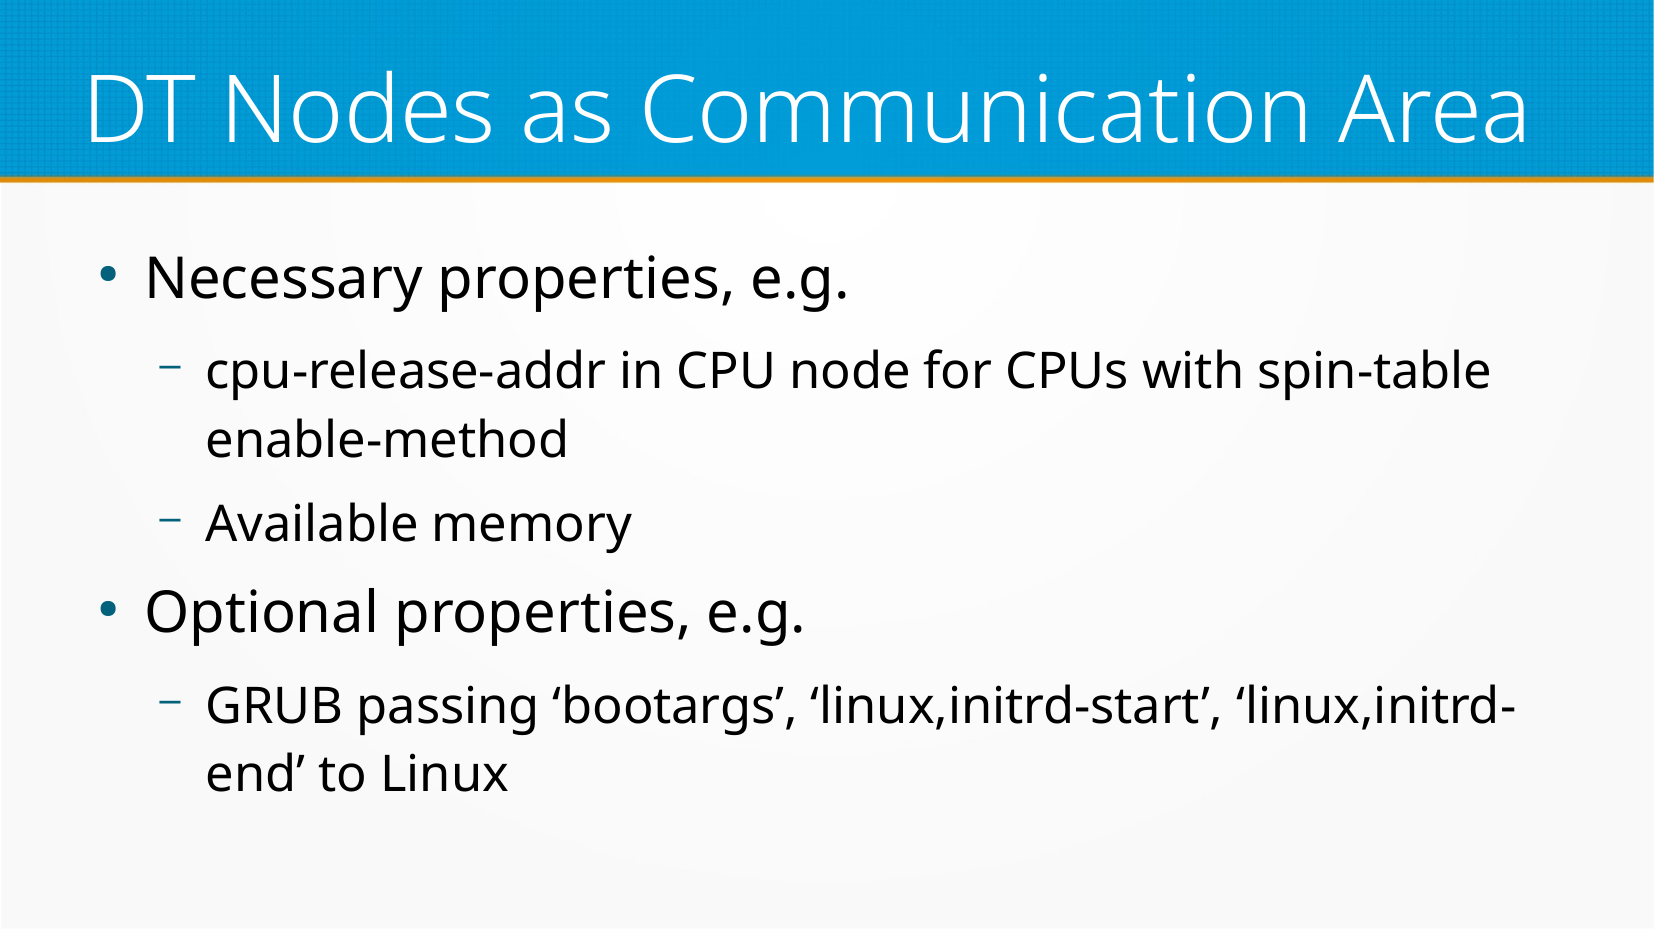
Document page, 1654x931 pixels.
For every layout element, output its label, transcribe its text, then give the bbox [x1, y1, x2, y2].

list Necessary properties, e.g. cpu-release-addr in CPU node for CPUs with spin-table enable-method Available memory Optional properties, e.g. GRUB passing ‘bootargs’, ‘linux,initrd-start’, ‘linux,initrd-end’ to Linux [82, 236, 1563, 811]
title DT Nodes as Communication Area [82, 14, 1571, 171]
picture [0, 175, 1654, 931]
